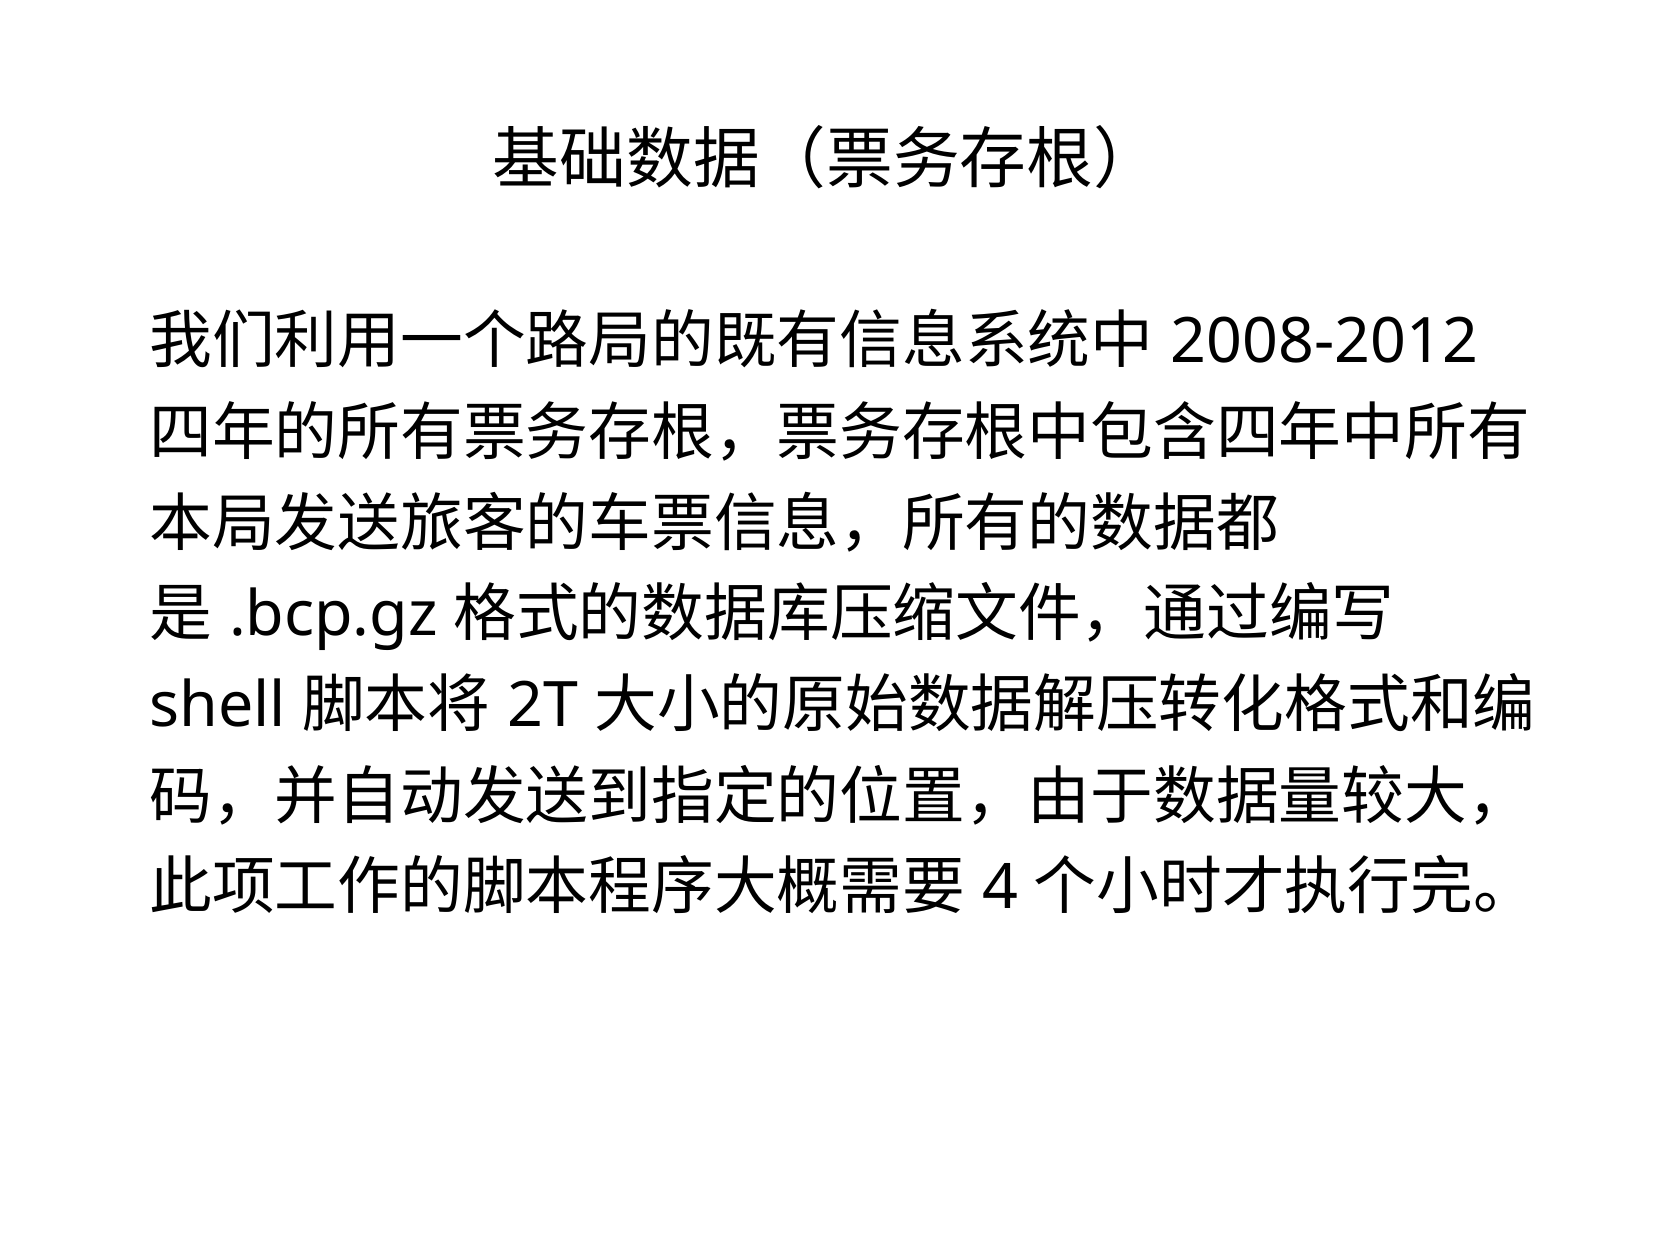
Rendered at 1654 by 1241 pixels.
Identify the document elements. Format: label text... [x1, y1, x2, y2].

title 基础数据（票务存根） [82, 49, 1571, 257]
list 我们利用一个路局的既有信息系统中2008-2012四年的所有票务存根，票务存根中包含四年中所有本局发送旅客的车票信息，所有的数据都是.bcp.gz格式的数据库压缩文件，通过编写shell脚本将2T大小的原始数据解压转化格式和编码，并自动发送到指定的位置，由于数据量较大，此项工作的脚本程序大概需要4个小时才执行完。 [82, 290, 1538, 1010]
